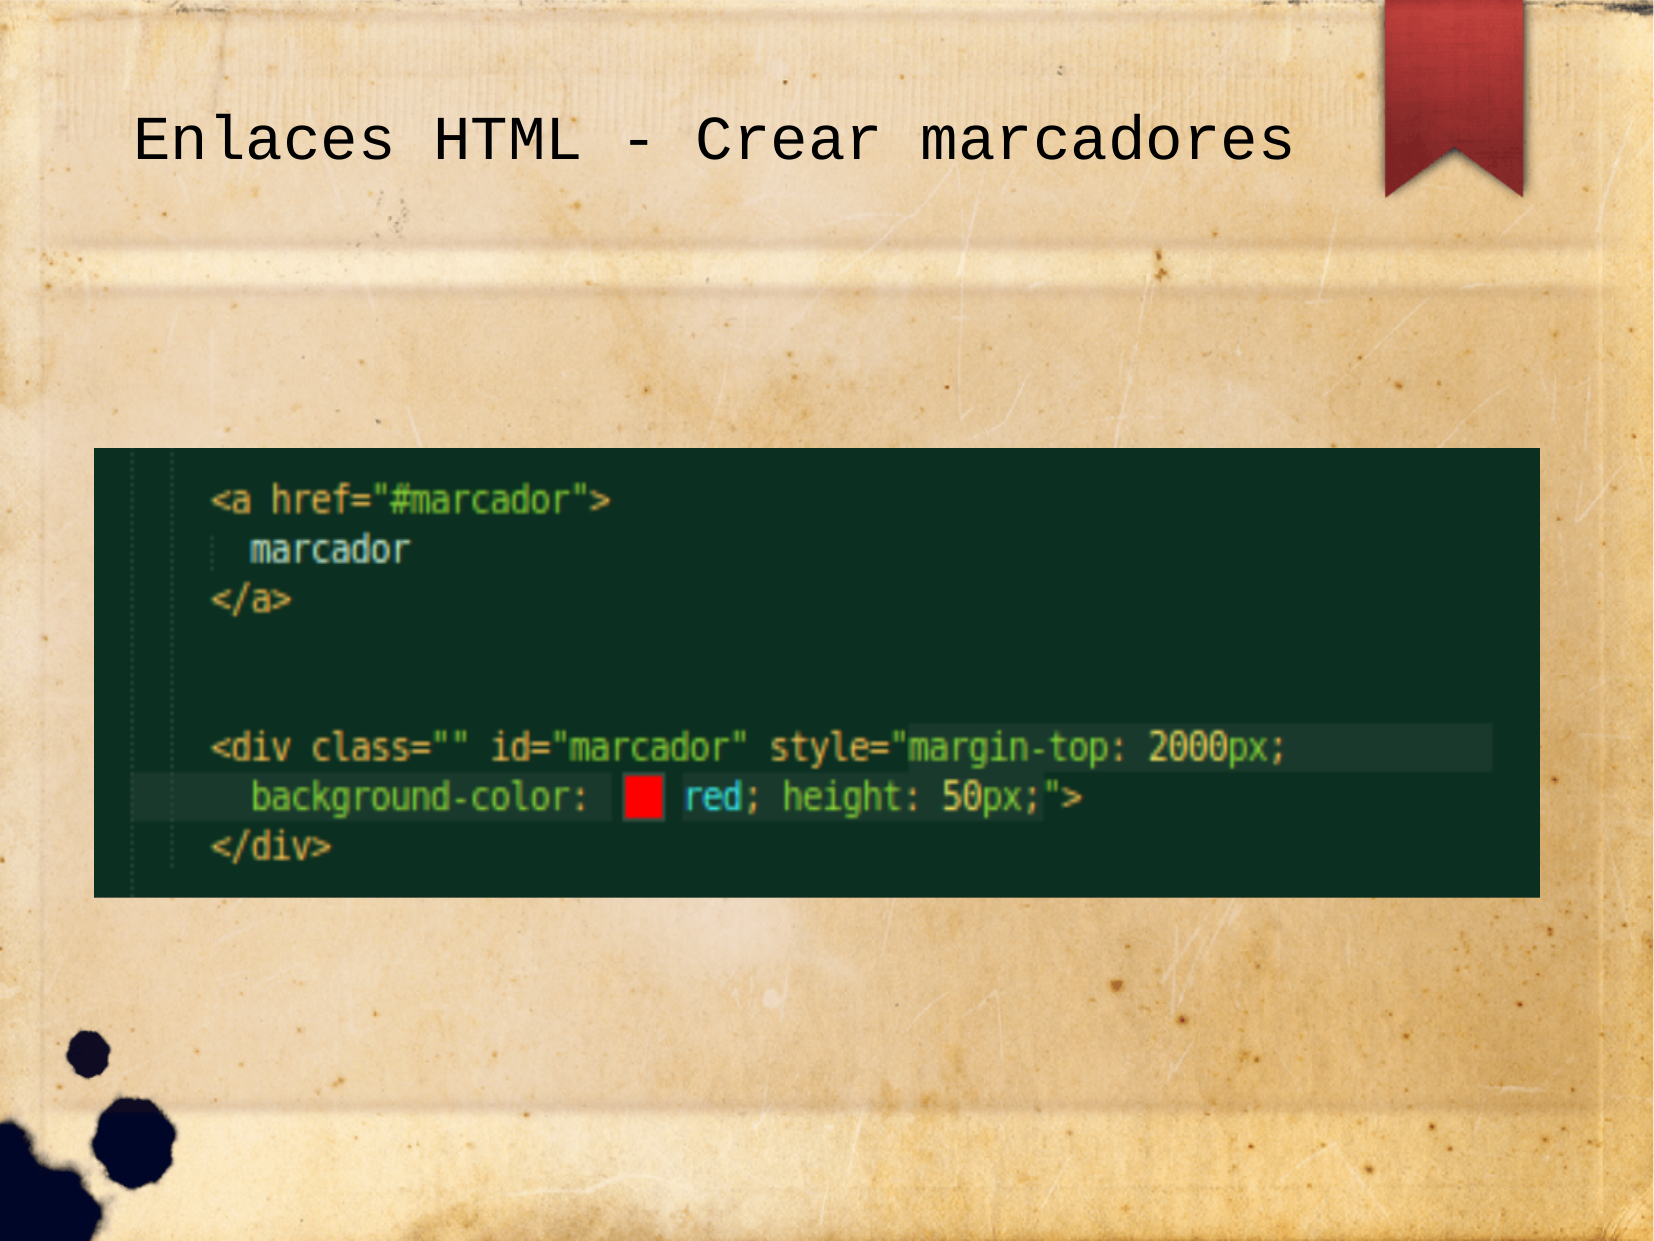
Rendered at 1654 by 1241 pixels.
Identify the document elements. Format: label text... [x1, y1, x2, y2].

title Enlaces HTML - Crear marcadores [82, 49, 1347, 237]
picture [0, 0, 1654, 1241]
